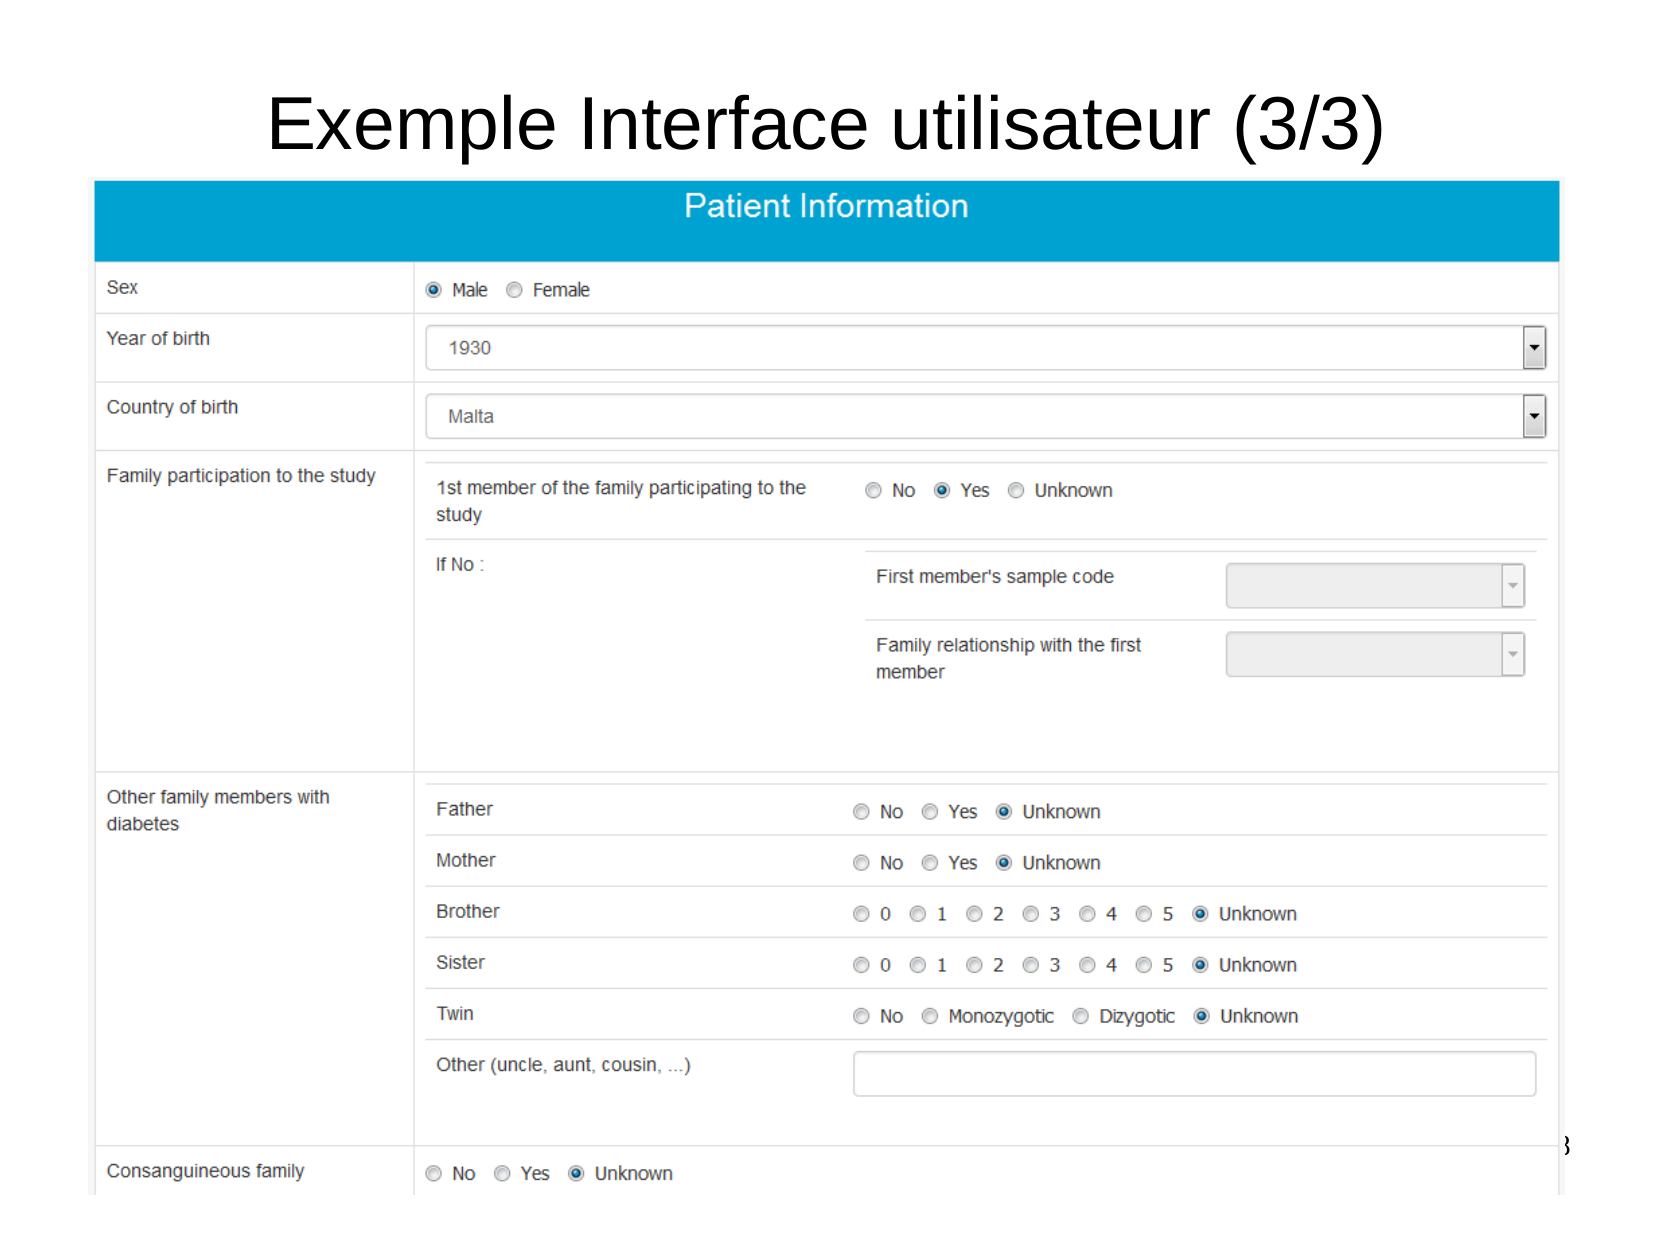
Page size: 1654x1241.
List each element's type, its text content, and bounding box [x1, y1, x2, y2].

picture [88, 177, 1565, 1195]
title Exemple Interface utilisateur (3/3) [82, 27, 1571, 220]
